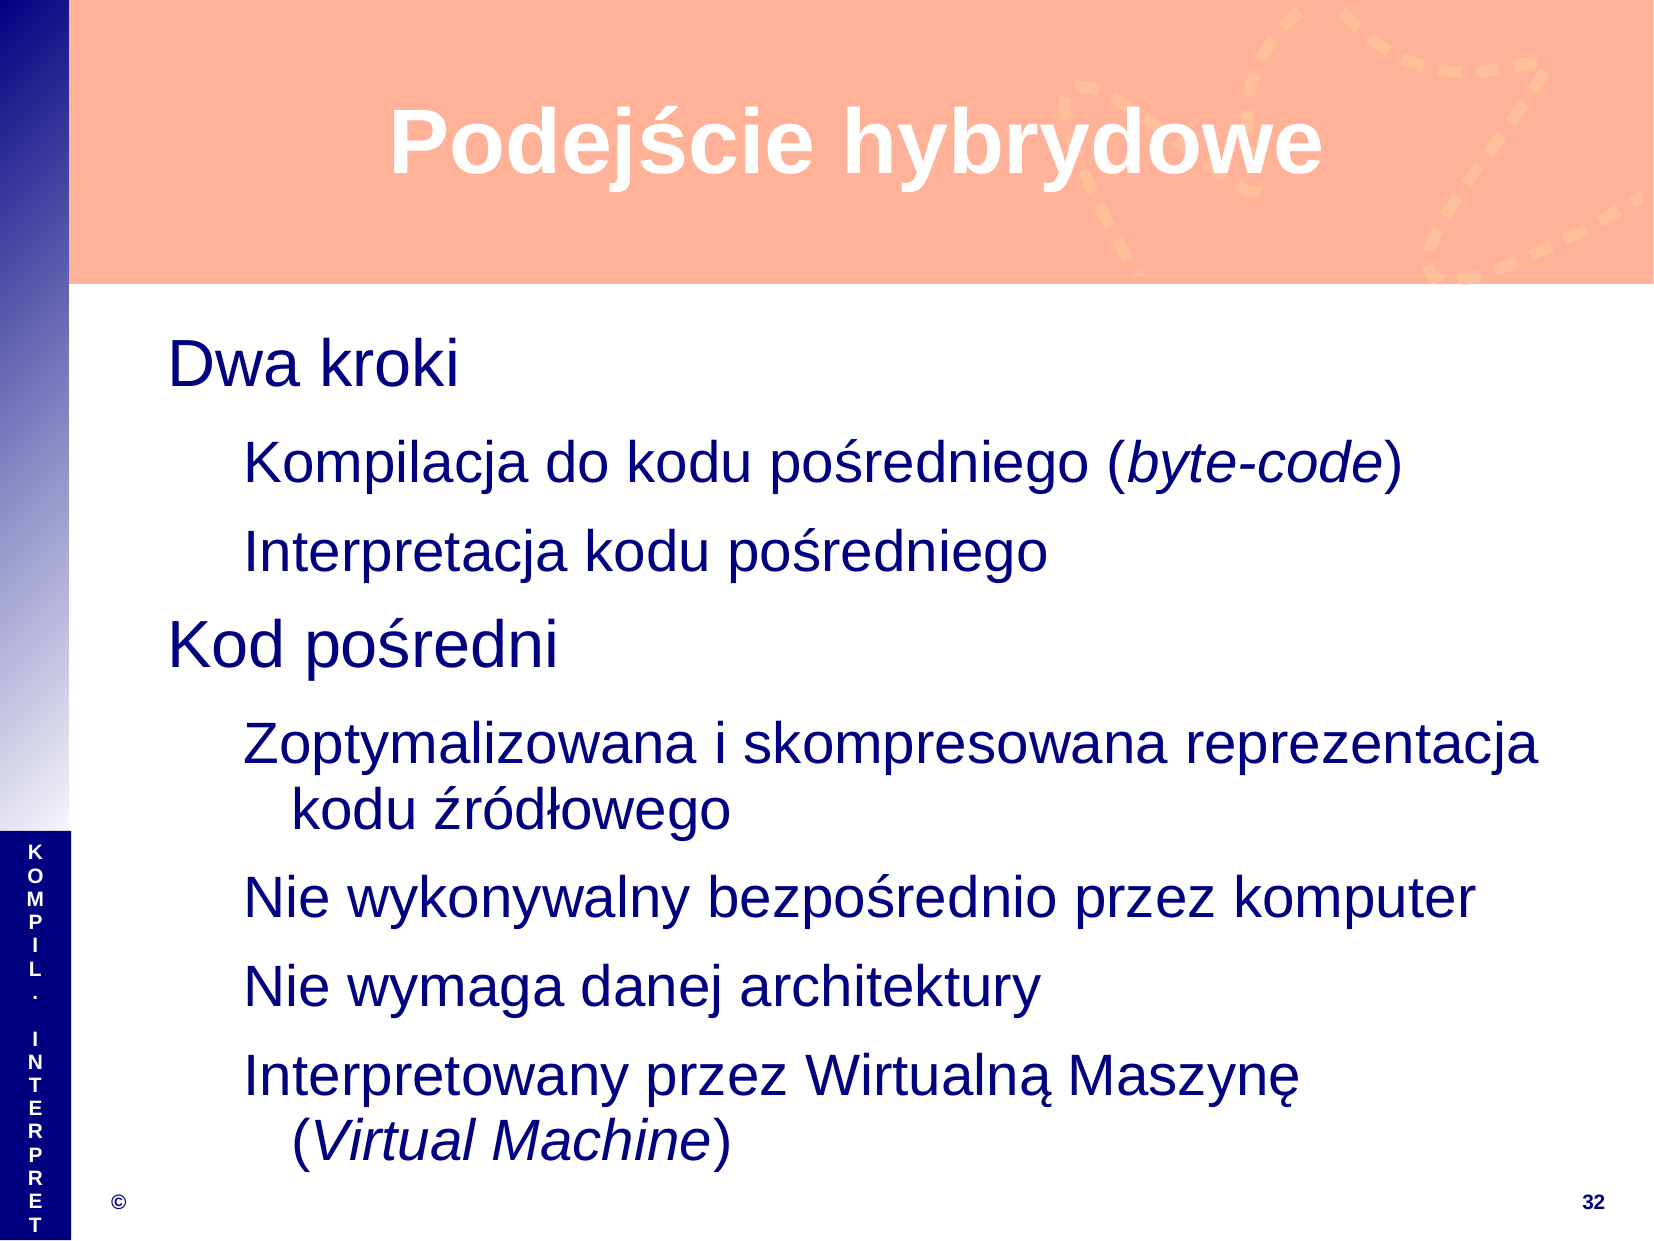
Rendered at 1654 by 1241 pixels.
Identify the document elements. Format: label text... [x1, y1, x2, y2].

list Dwa kroki Kompilacja do kodu pośredniego (byte-code) Interpretacja kodu pośredniego Kod pośredni Zoptymalizowana i skompresowana reprezentacja kodu źródłowego Nie wykonywalny bezpośrednio przez komputer Nie wymaga danej architektury Interpretowany przez Wirtualną Maszynę (Virtual Machine) [149, 325, 1565, 1171]
title Podejście hybrydowe [97, 37, 1617, 246]
text_box K O M P I L . I N T E R P R E T [0, 830, 71, 1241]
